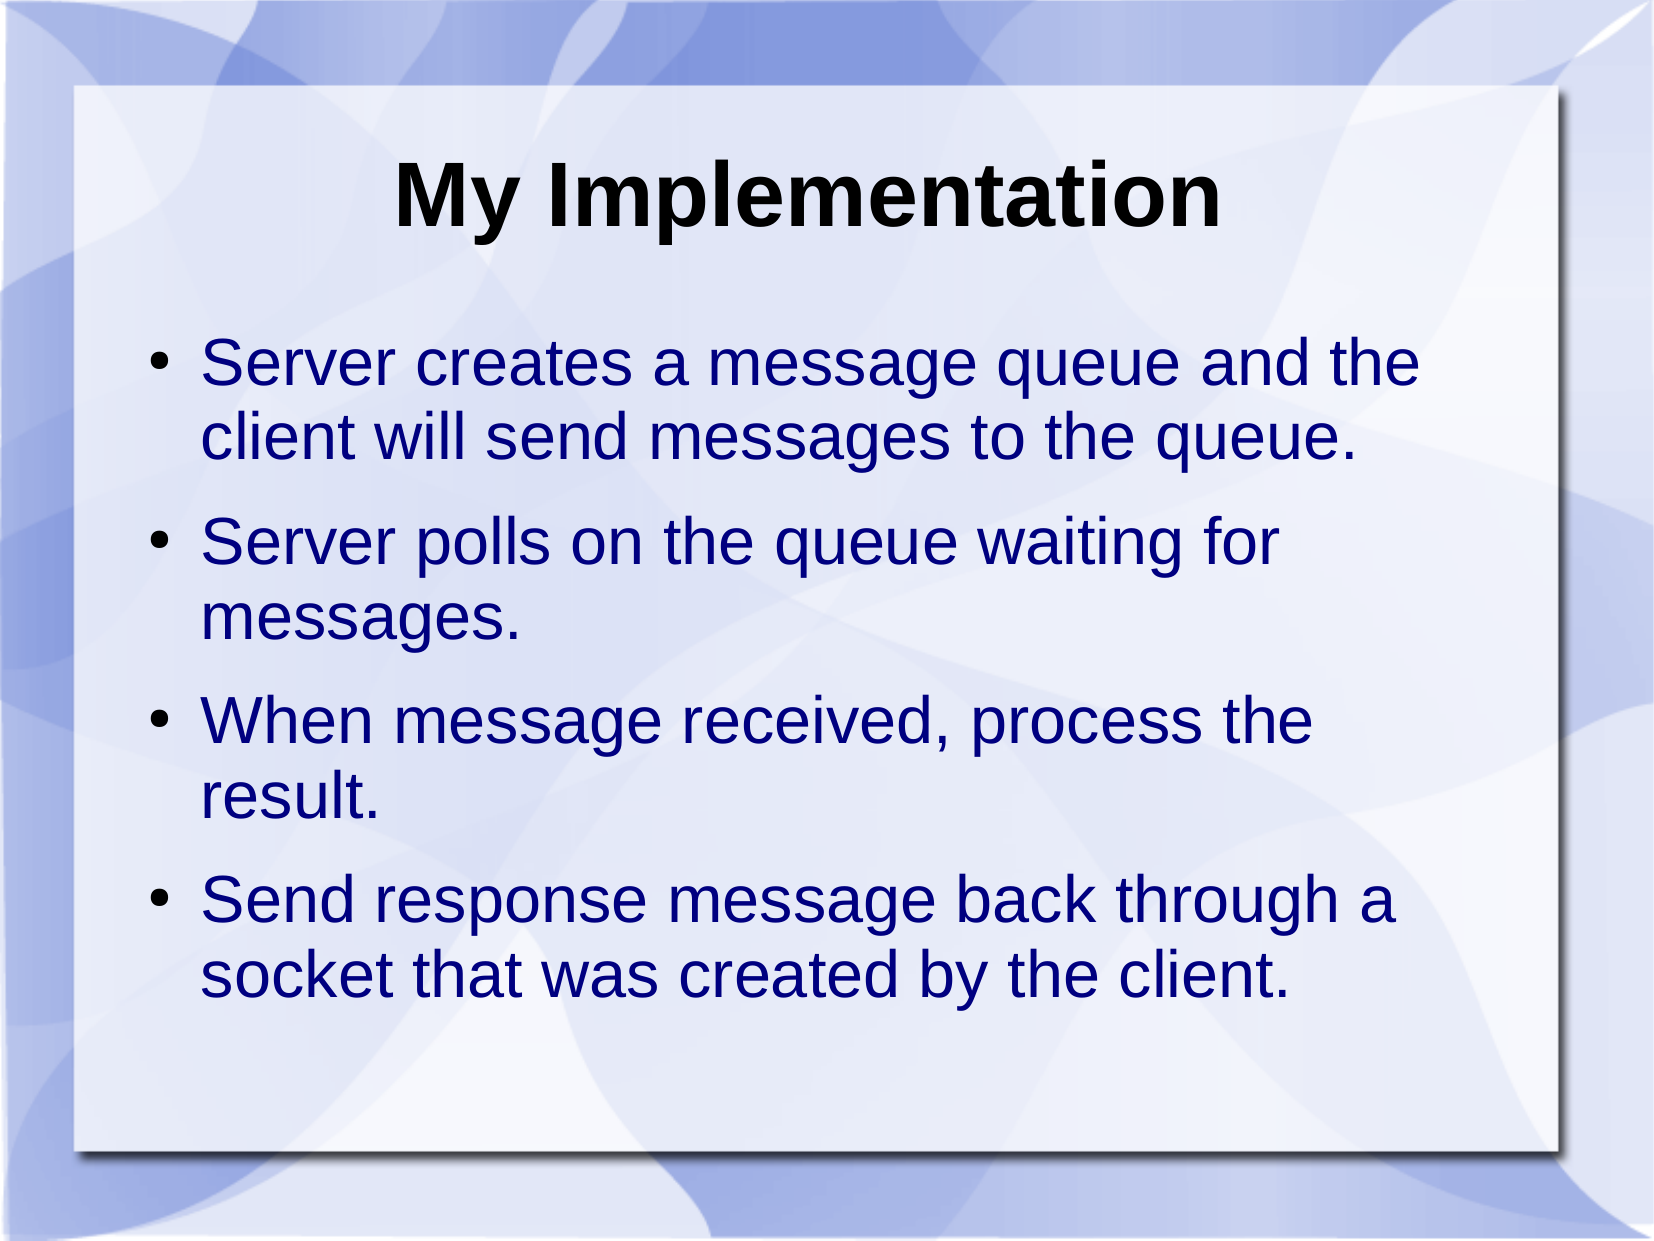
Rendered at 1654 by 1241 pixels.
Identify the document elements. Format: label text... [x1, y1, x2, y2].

list Server creates a message queue and the client will send messages to the queue. Server polls on the queue waiting for messages. When message received, process the result. Send response message back through a socket that was created by the client. [129, 324, 1489, 1012]
title My Implementation [82, 98, 1536, 291]
picture [0, 0, 1654, 1241]
